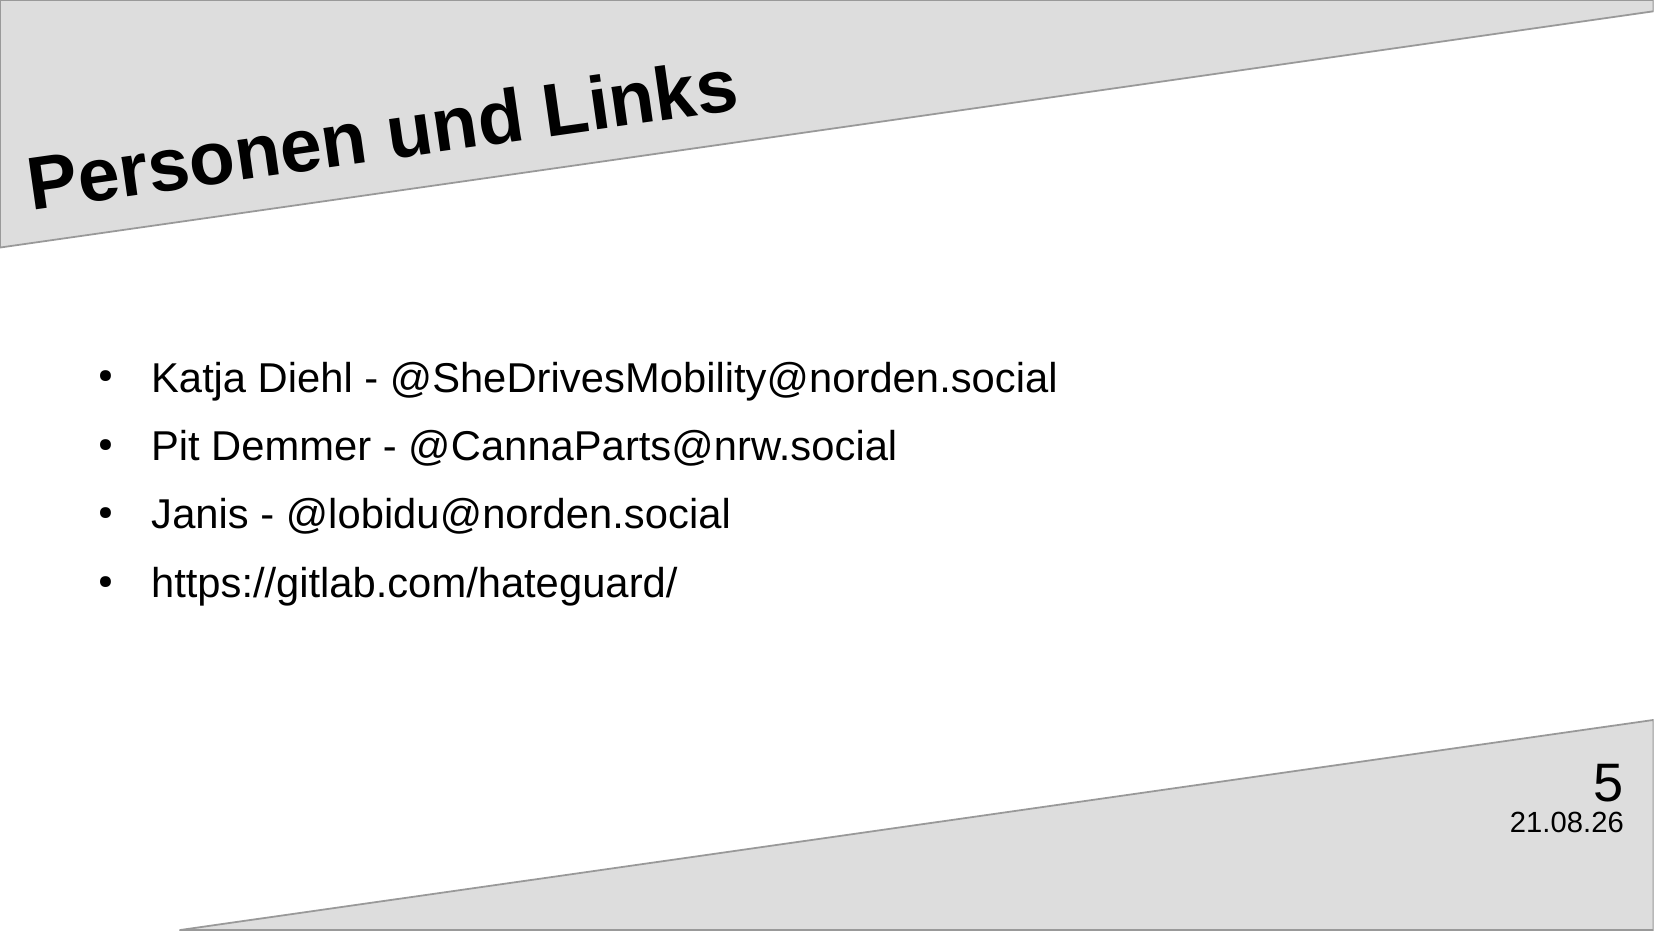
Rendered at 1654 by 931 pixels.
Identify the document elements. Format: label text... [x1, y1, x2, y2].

list Katja Diehl - @SheDrivesMobility@norden.social Pit Demmer - @CannaParts@nrw.social Janis - @lobidu@norden.social https://gitlab.com/hateguard/ [80, 354, 1536, 747]
title Personen und Links [16, 0, 1501, 263]
